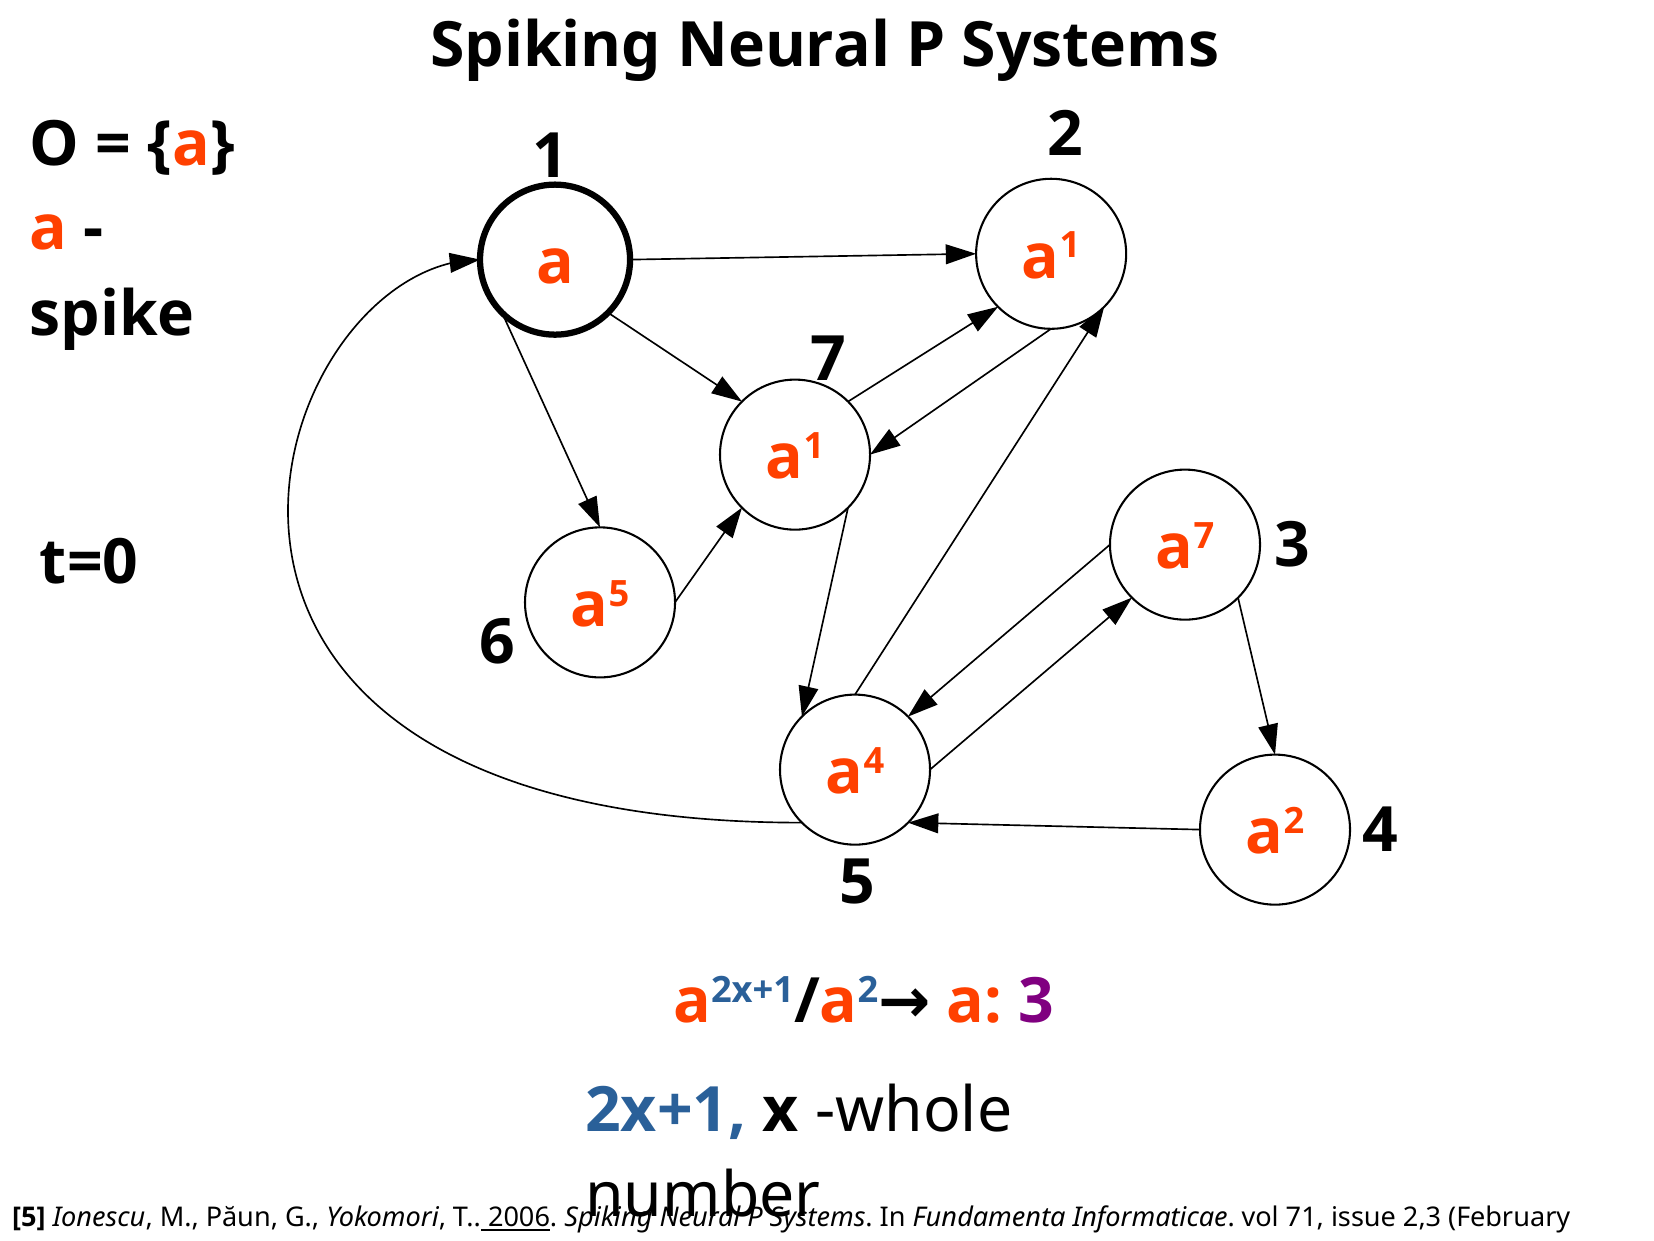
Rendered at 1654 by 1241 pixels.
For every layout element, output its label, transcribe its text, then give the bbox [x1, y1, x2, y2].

text_box 2x+1, x -whole number [570, 1057, 1156, 1238]
text_box a1 [976, 179, 1127, 329]
text_box 2 [1033, 81, 1081, 179]
text_box a2 [1200, 754, 1348, 905]
text_box 6 [465, 589, 512, 687]
text_box [5] Ionescu, M., Păun, G., Yokomori, T.. 2006. Spiking Neural P Systems. In Fundamenta Informaticae. vol 71, issue 2,3 (February 2006), 279-308. [0, 1190, 1654, 1241]
text_box a7 [1110, 469, 1260, 620]
text_box a5 [525, 527, 676, 678]
text_box 3 [1260, 492, 1321, 590]
text_box a2x+1/a2→ a: 3 [658, 948, 1096, 1057]
text_box a [480, 185, 631, 335]
text_box 7 [795, 306, 843, 404]
text_box 5 [825, 829, 872, 927]
text_box a4 [780, 694, 931, 843]
text_box 1 [517, 103, 565, 202]
text_box t=0 [9, 509, 160, 607]
text_box O = {a} a - spike [15, 90, 301, 271]
text_box 4 [1348, 777, 1396, 875]
title Spiking Neural P Systems [0, 1, 1651, 84]
text_box a1 [720, 379, 871, 530]
